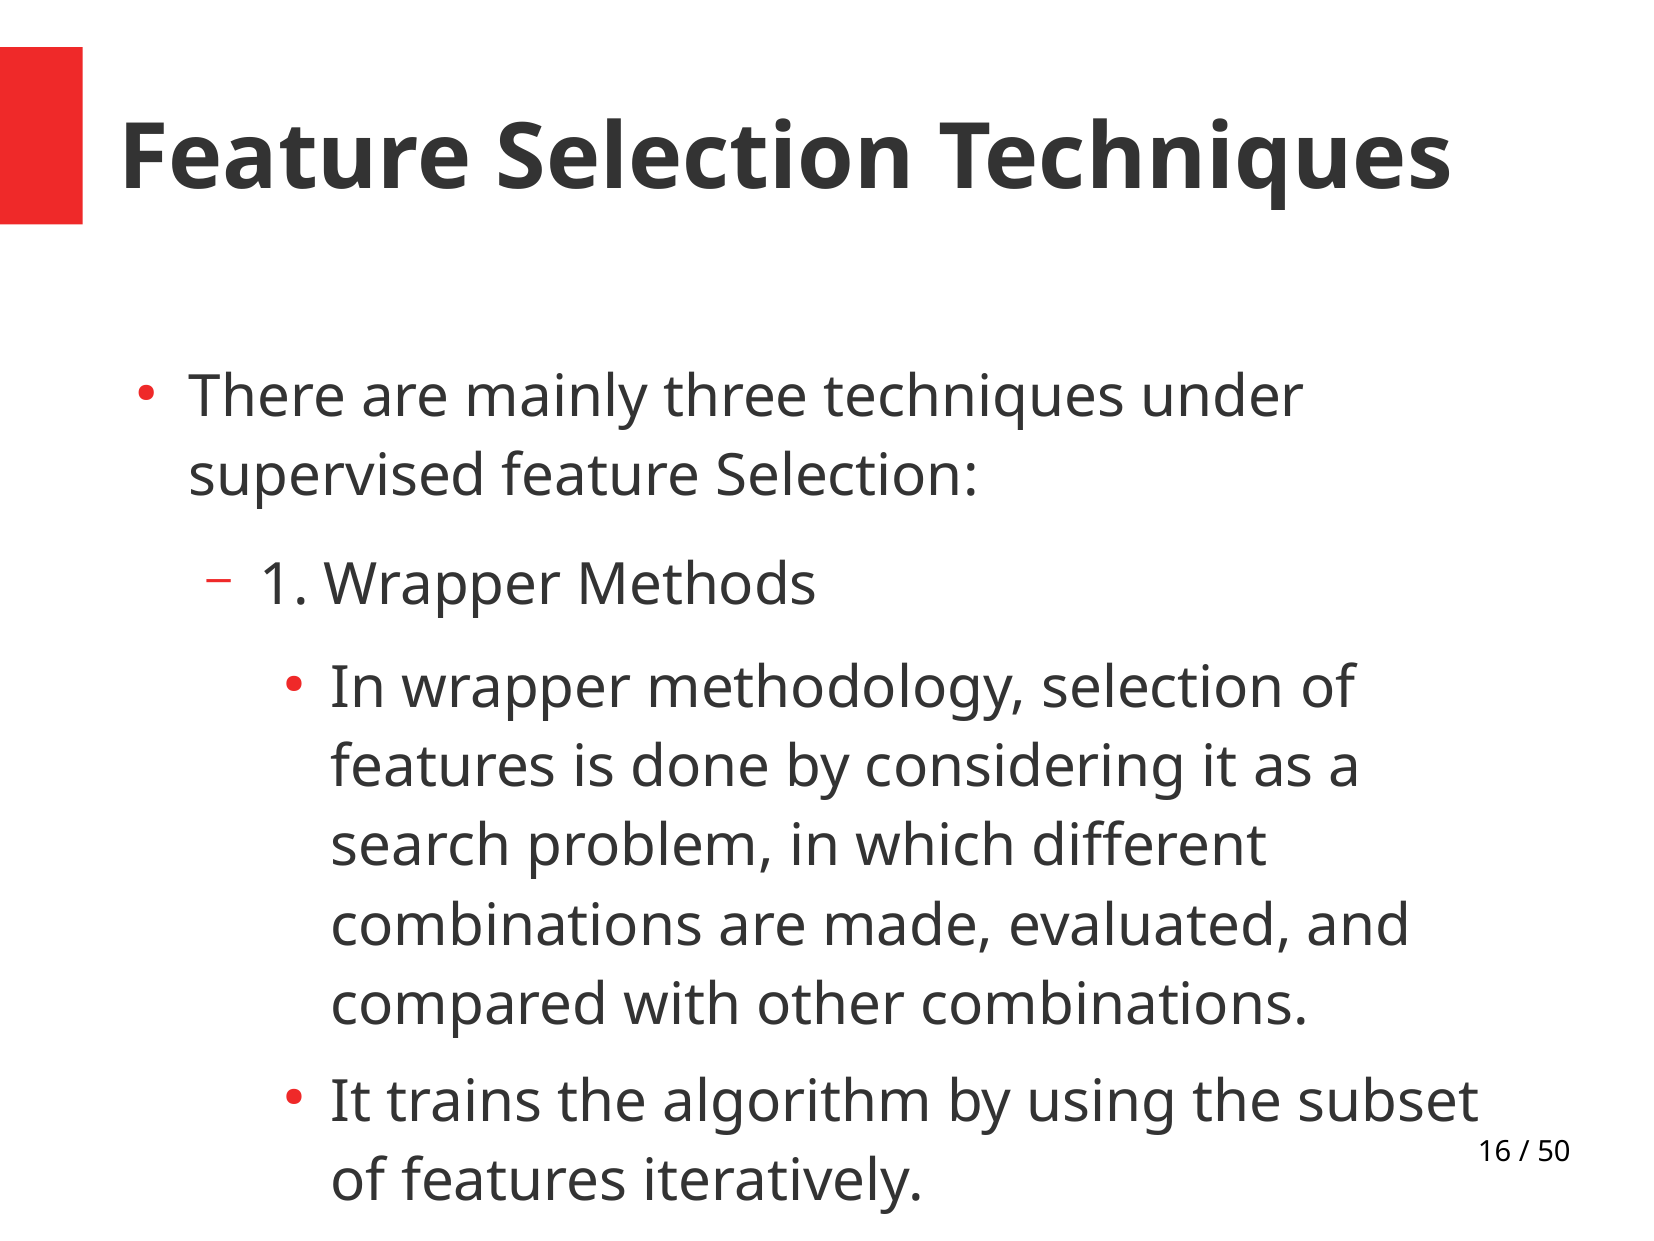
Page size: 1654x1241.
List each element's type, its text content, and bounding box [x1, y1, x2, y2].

list There are mainly three techniques under supervised feature Selection: 1. Wrapper Methods In wrapper methodology, selection of features is done by considering it as a search problem, in which different combinations are made, evaluated, and compared with other combinations. It trains the algorithm by using the subset of features iteratively. [118, 354, 1536, 1074]
title Feature Selection Techniques [118, 49, 1571, 257]
